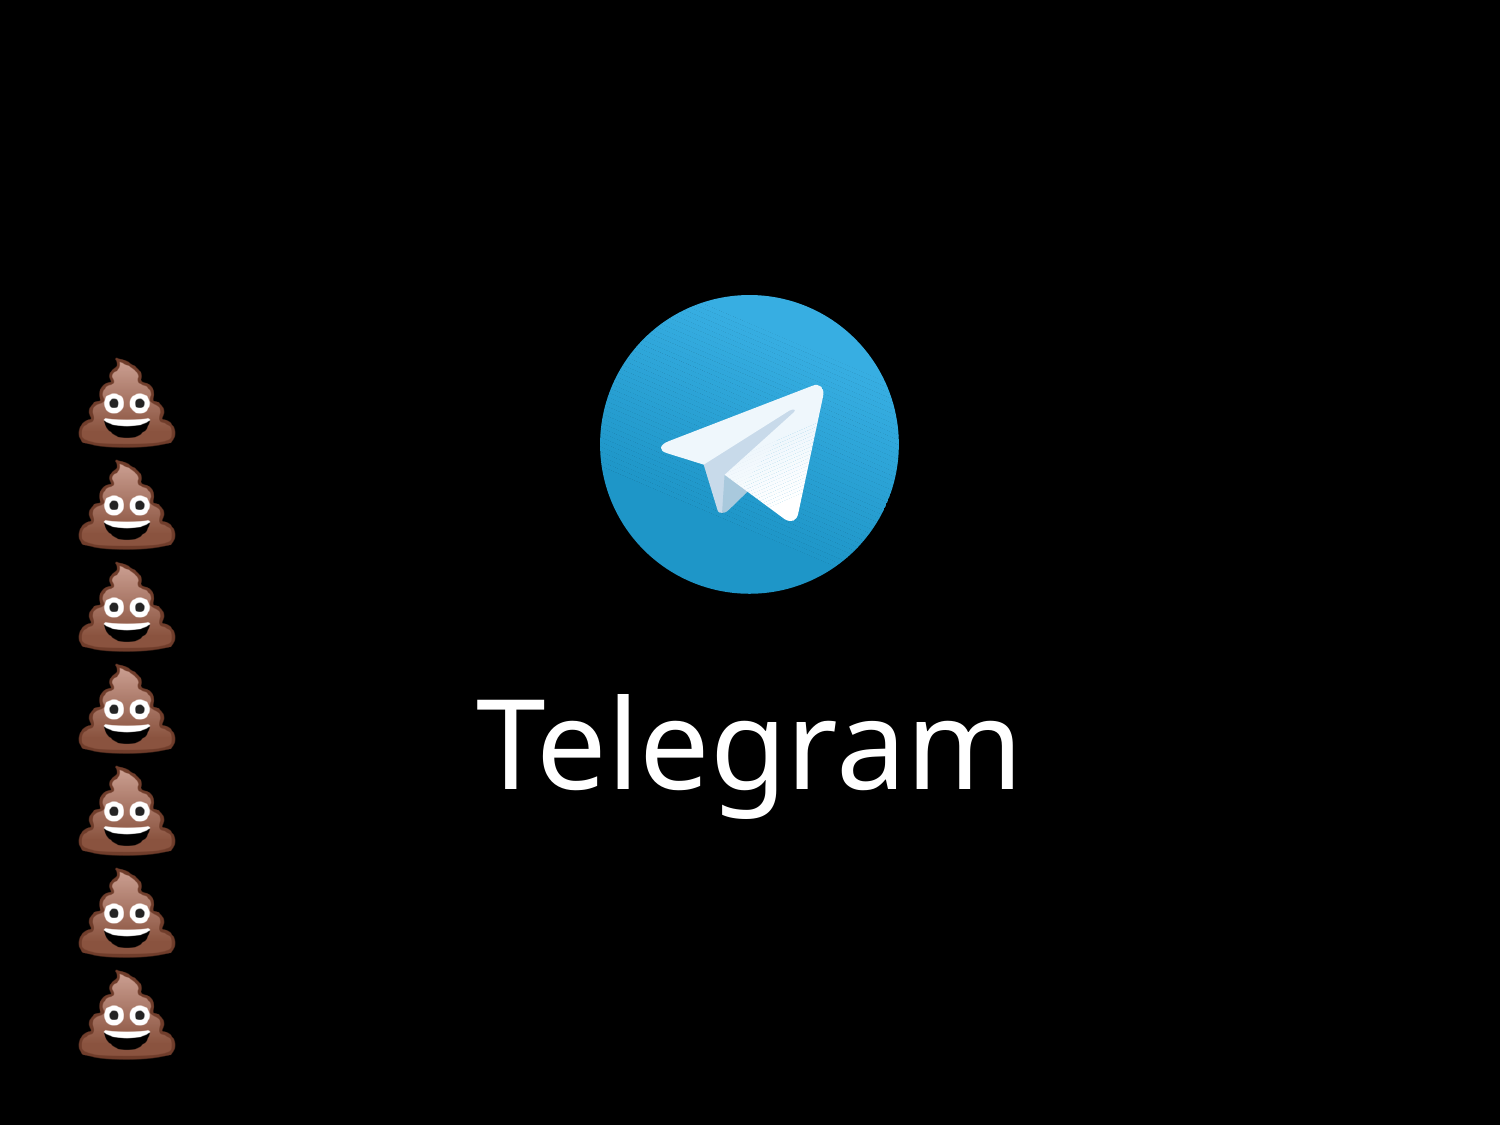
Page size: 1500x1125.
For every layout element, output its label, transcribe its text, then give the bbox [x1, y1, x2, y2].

title Telegram [178, 668, 1388, 824]
picture [599, 294, 900, 595]
picture [75, 347, 178, 1062]
